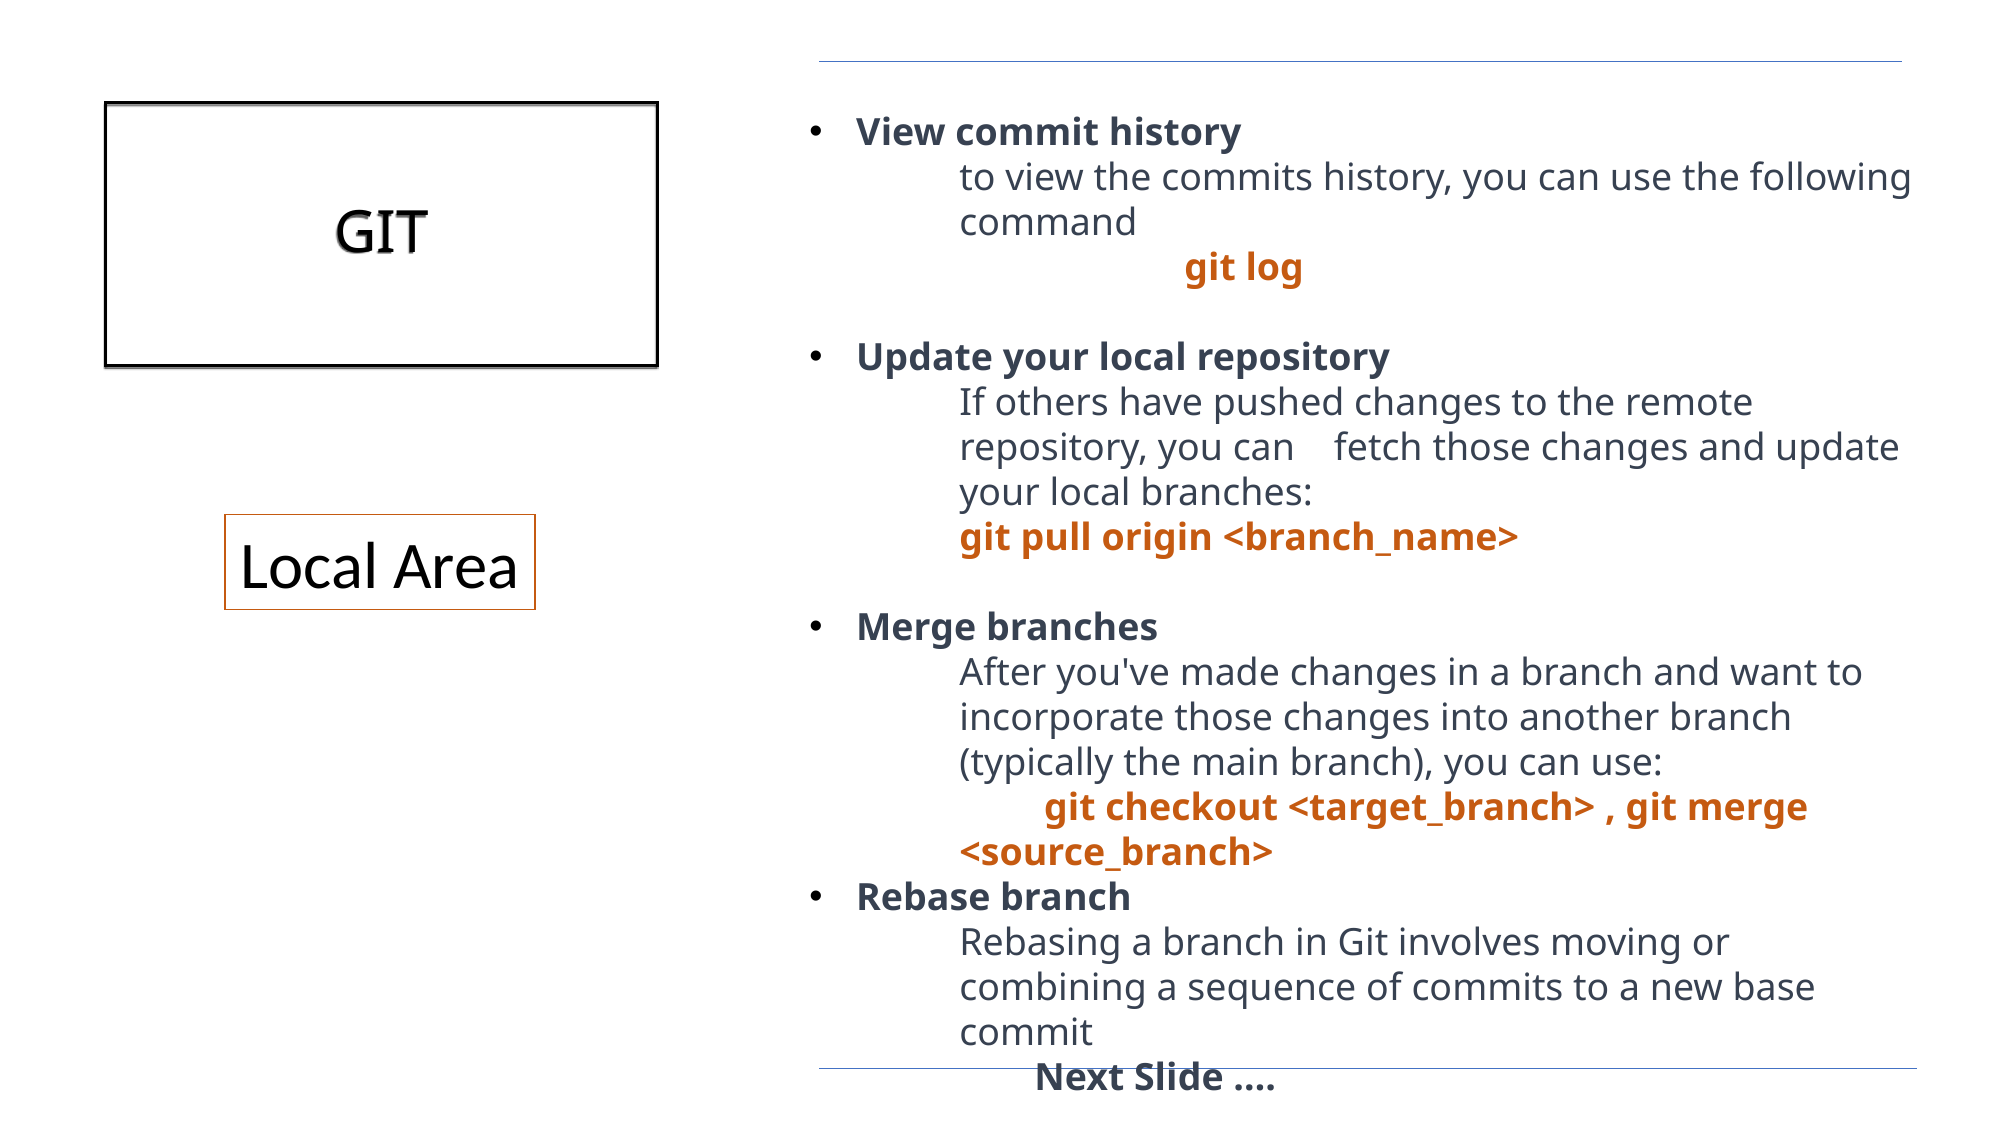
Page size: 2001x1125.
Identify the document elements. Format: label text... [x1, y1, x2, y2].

title GIT [105, 102, 658, 366]
text_box Local Area [225, 514, 535, 610]
text_box View commit history to view the commits history, you can use the following command git log Update your local repository If others have pushed changes to the remote repository, you can fetch those changes and update your local branches: git pull origin <branch_name> Merge branches After you've made changes in a branch and want to incorporate those changes into another branch (typically the main branch), you can use: git checkout <target_branch> , git merge <source_branch> Rebase branch Rebasing a branch in Git involves moving or combining a sequence of commits to a new base commit Next Slide …. [794, 100, 1943, 1025]
